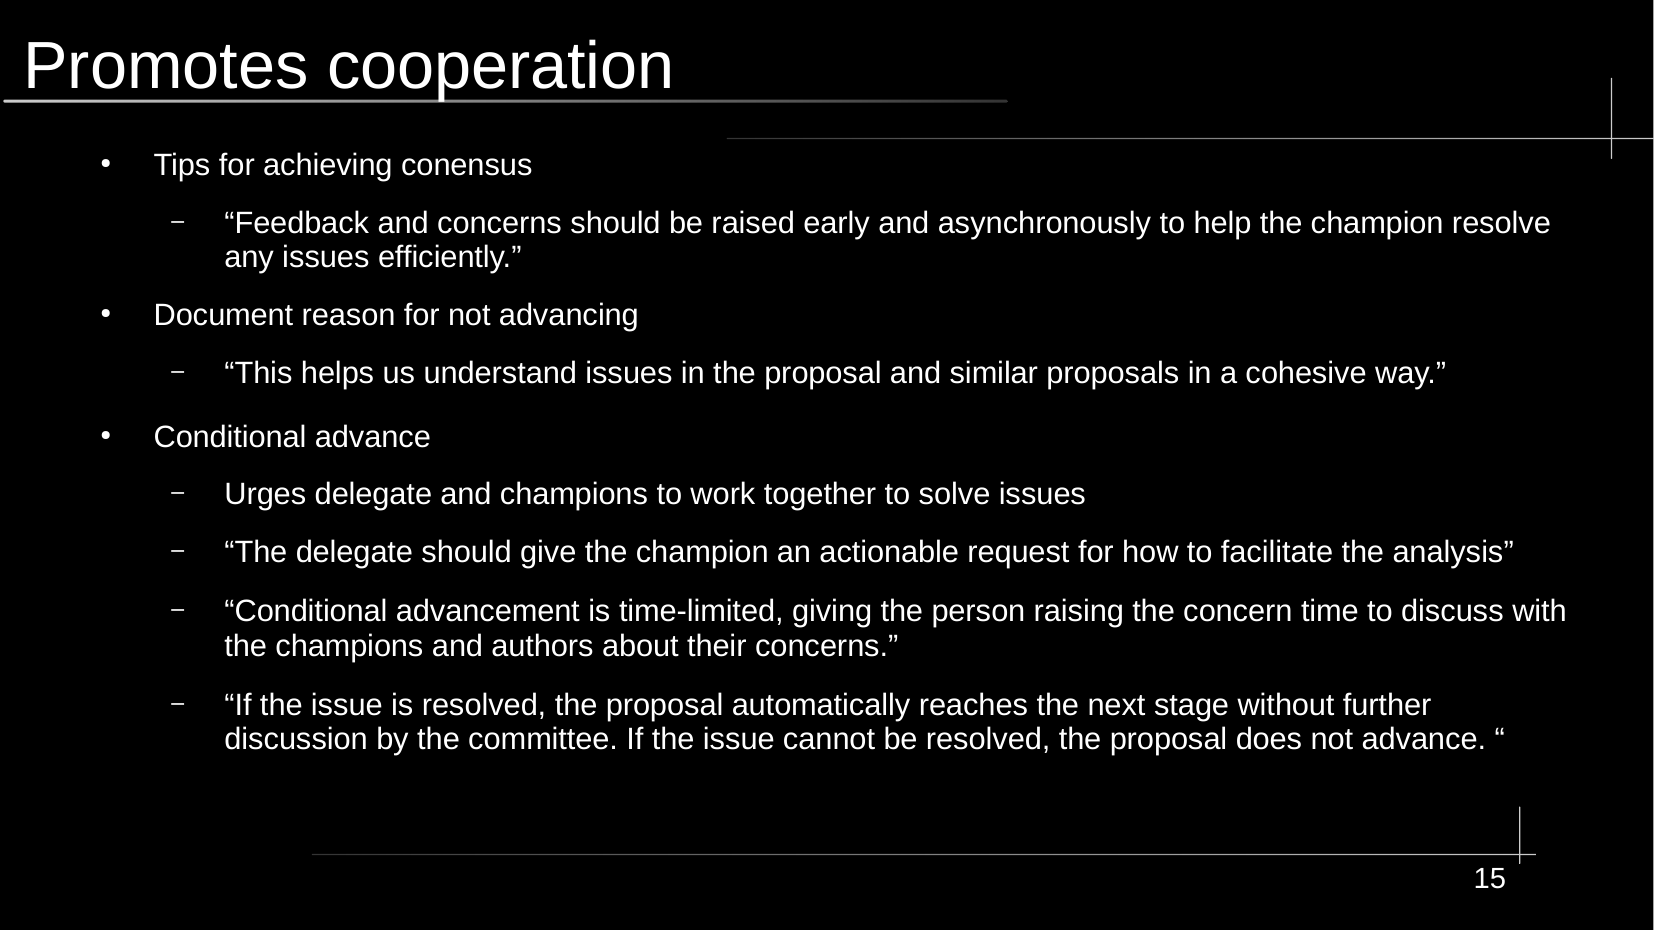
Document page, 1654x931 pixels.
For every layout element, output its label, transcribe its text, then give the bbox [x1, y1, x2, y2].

list Tips for achieving conensus “Feedback and concerns should be raised early and asynchronously to help the champion resolve any issues efficiently.” Document reason for not advancing “This helps us understand issues in the proposal and similar proposals in a cohesive way.” Conditional advance Urges delegate and champions to work together to solve issues “The delegate should give the champion an actionable request for how to facilitate the analysis” “Conditional advancement is time-limited, giving the person raising the concern time to discuss with the champions and authors about their concerns.” “If the issue is resolved, the proposal automatically reaches the next stage without further discussion by the committee. If the issue cannot be resolved, the proposal does not advance. “ [82, 147, 1571, 827]
title Promotes cooperation [23, 11, 1589, 119]
